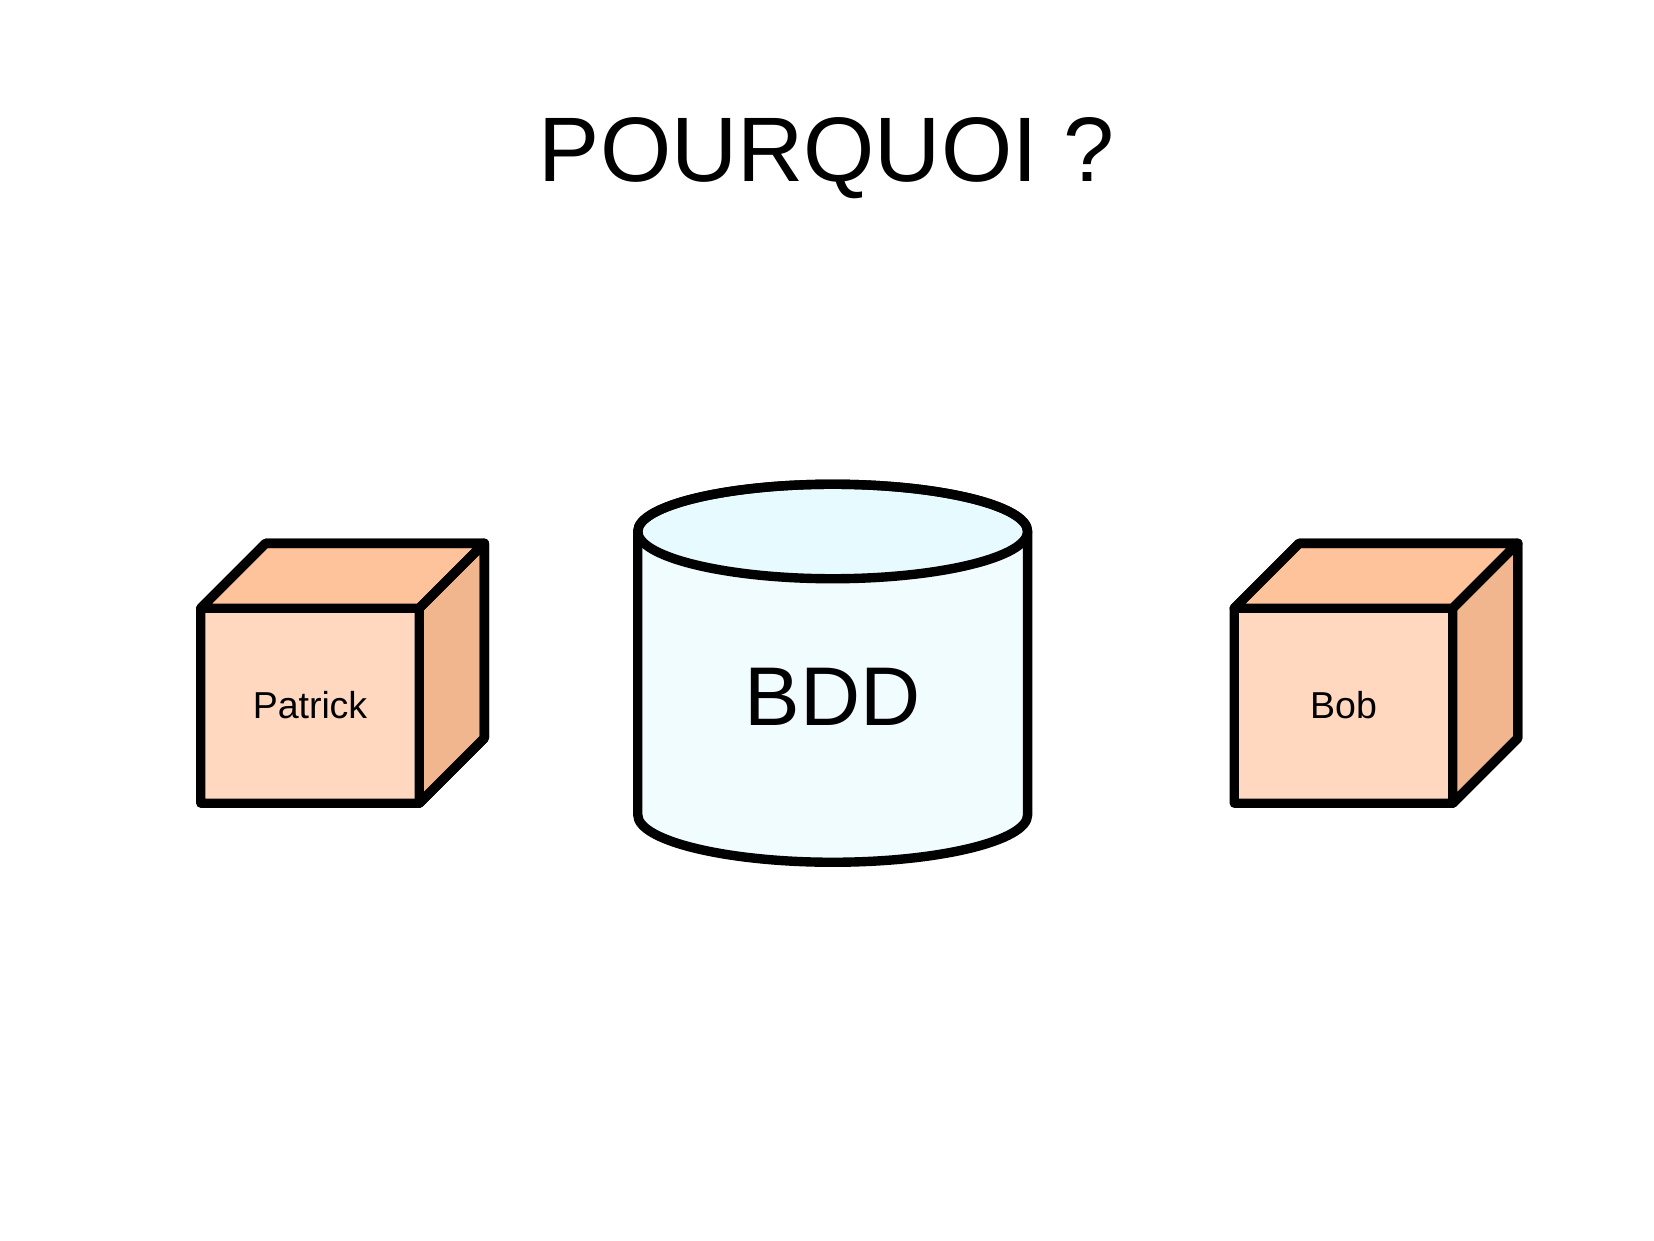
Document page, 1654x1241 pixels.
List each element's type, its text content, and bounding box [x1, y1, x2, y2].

text_box Patrick [200, 609, 419, 804]
text_box BDD [637, 533, 1028, 863]
text_box Bob [1234, 609, 1452, 804]
title POURQUOI ? [82, 47, 1571, 252]
